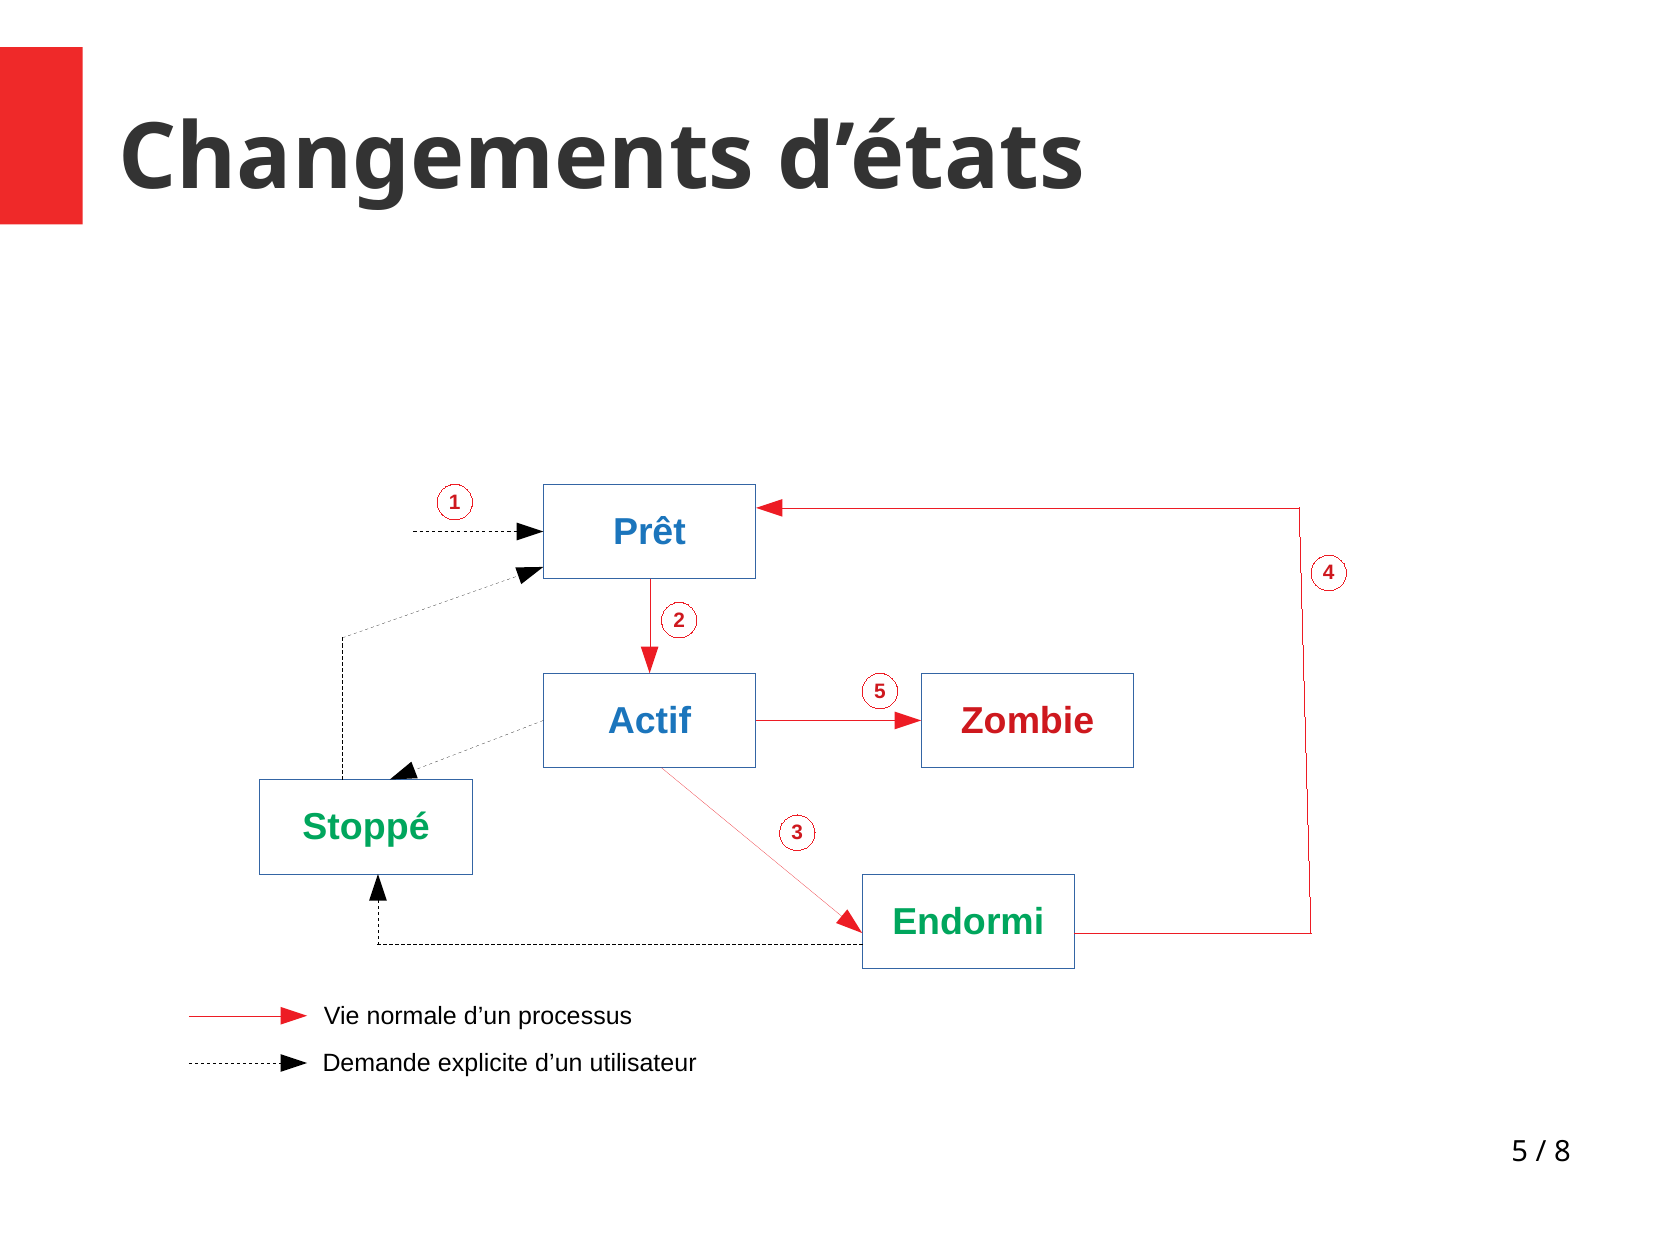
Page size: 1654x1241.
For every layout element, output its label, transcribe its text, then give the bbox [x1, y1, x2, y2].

text_box Actif [543, 673, 756, 768]
text_box Prêt [543, 484, 756, 579]
text_box 5 [862, 673, 898, 709]
title Changements d’états [118, 49, 1571, 257]
text_box 3 [779, 814, 816, 851]
text_box Stoppé [259, 779, 473, 875]
text_box Demande explicite d’un utilisateur [342, 1051, 650, 1074]
text_box 4 [1311, 555, 1347, 591]
text_box Vie normale d’un processus [342, 992, 615, 1040]
text_box Zombie [921, 673, 1134, 768]
text_box 1 [437, 484, 473, 520]
text_box Endormi [862, 874, 1075, 969]
text_box 2 [661, 602, 697, 638]
